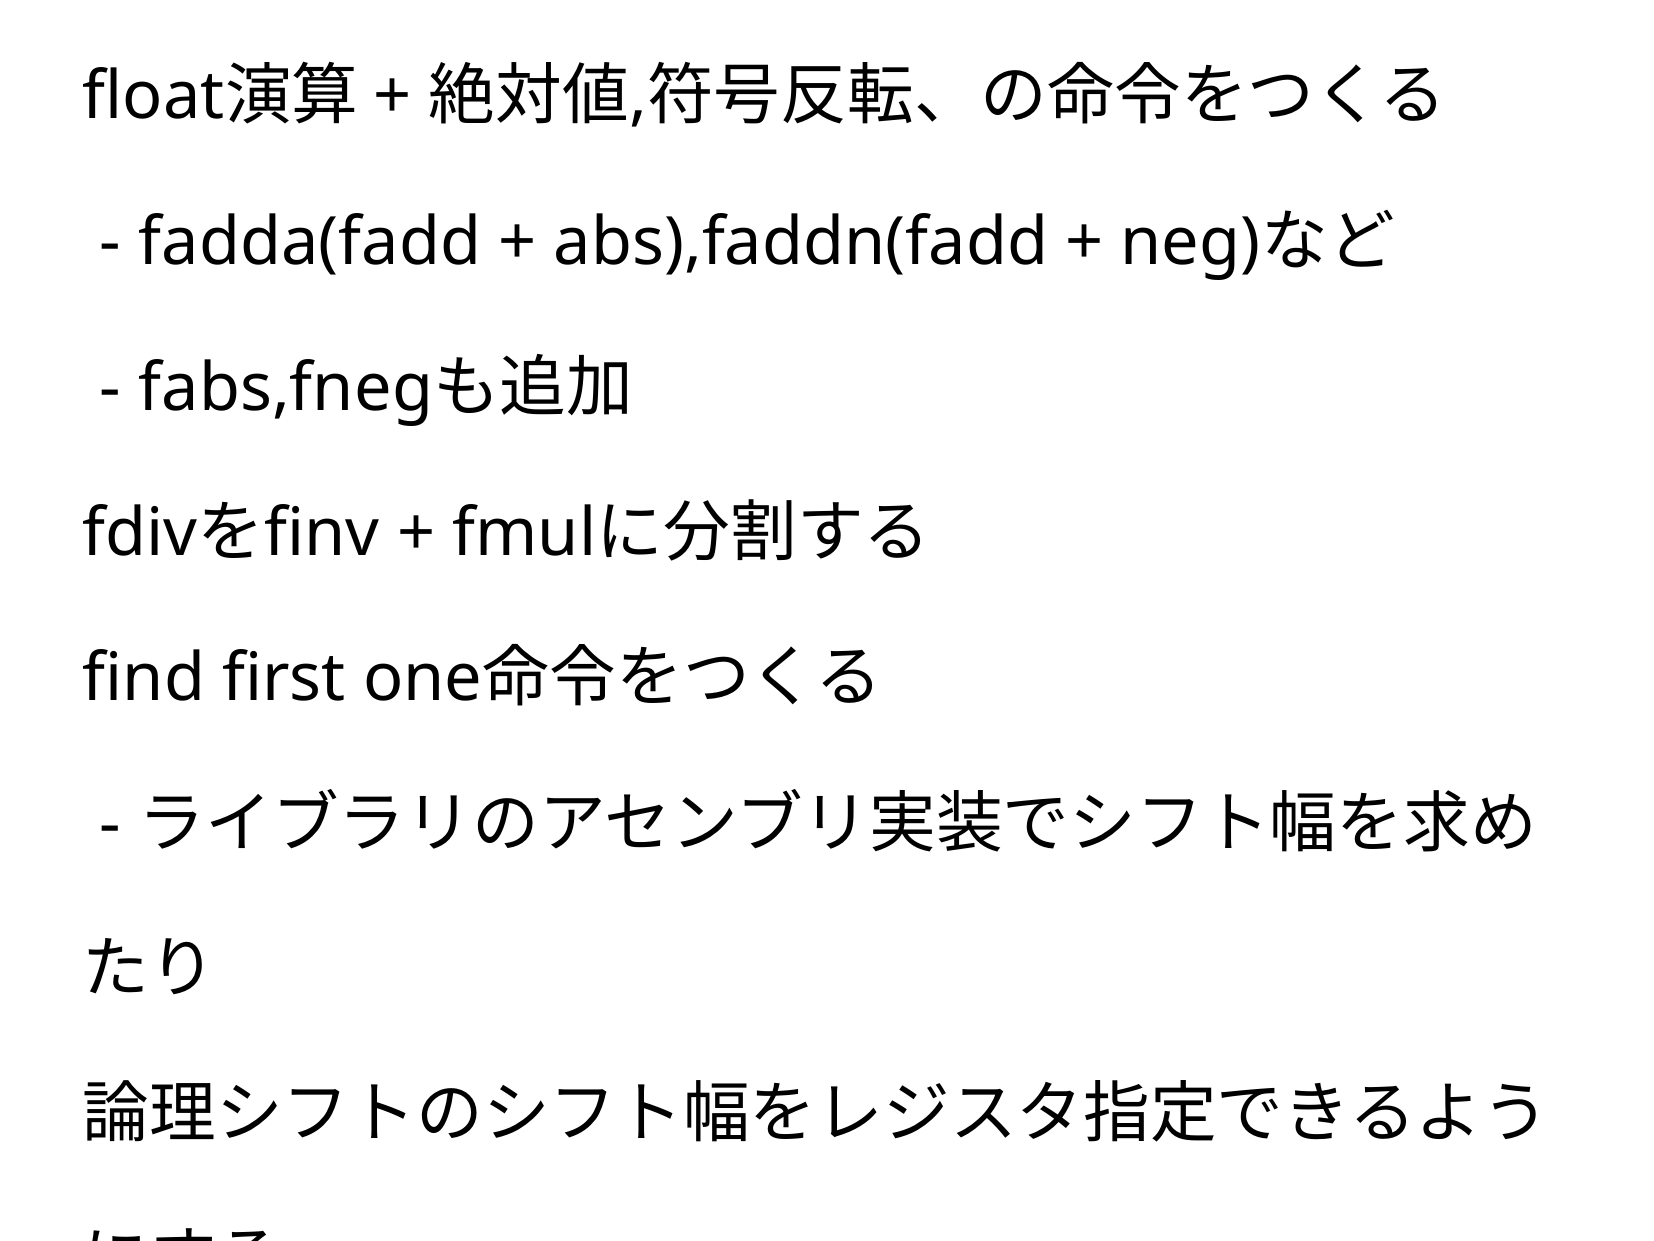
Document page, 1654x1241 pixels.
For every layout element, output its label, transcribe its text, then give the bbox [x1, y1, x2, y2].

subtitle 2nd ISAでの変更点 : 算術・論理演算 float演算 + 絶対値,符号反転、の命令をつくる - fadda(fadd + abs),faddn(fadd + neg)など - fabs,fnegも追加 fdivをfinv + fmulに分割する find first one命令をつくる - ライブラリのアセンブリ実装でシフト幅を求めたり 論理シフトのシフト幅をレジスタ指定できるようにする - 負のシフト幅が指定されたら逆向きにシフト [82, 49, 1571, 1109]
